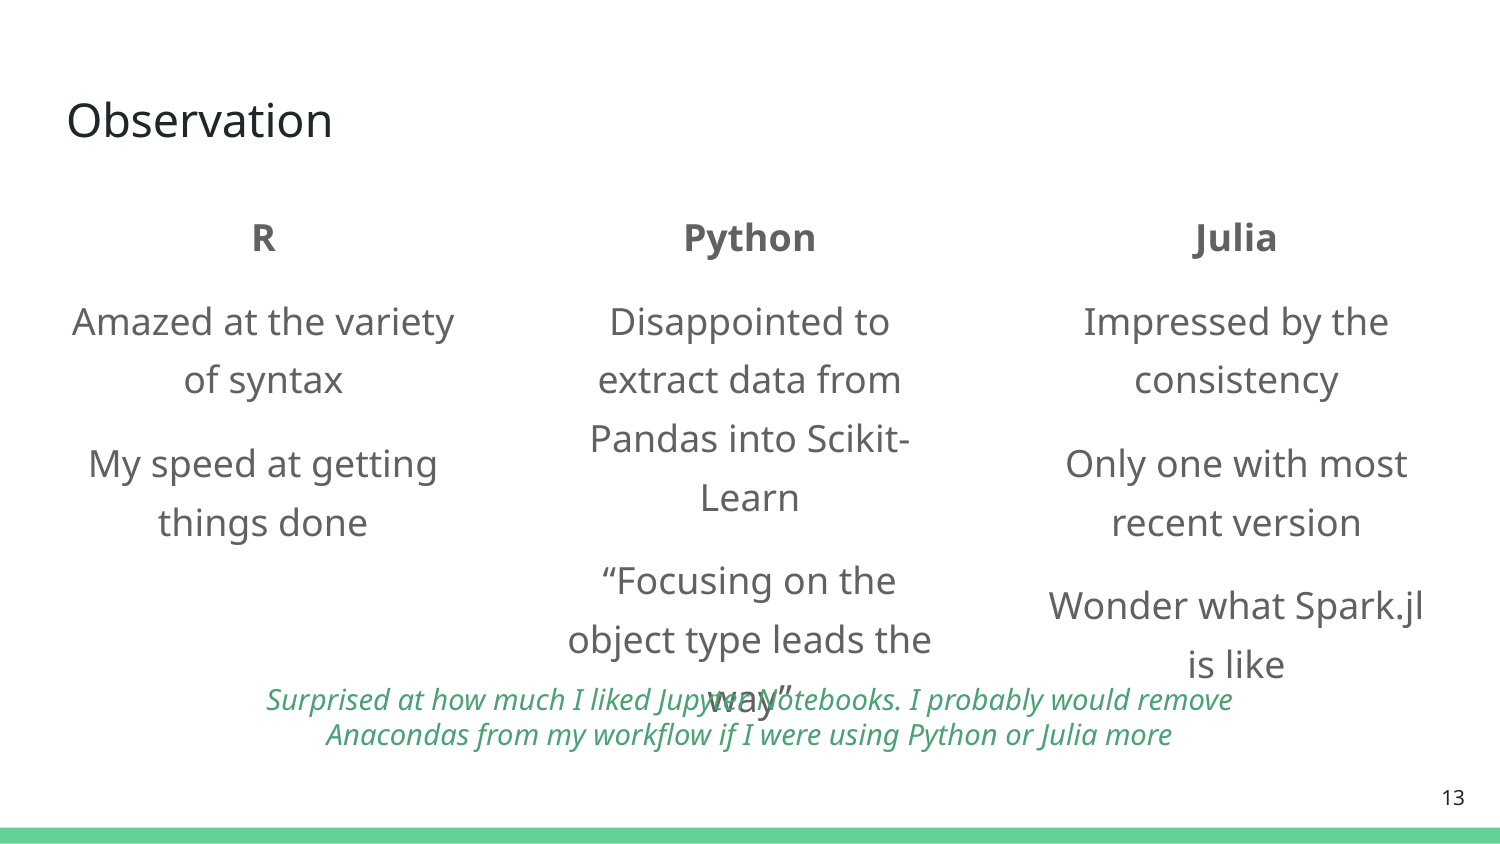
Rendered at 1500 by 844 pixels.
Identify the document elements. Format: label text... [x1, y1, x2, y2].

slide_number <number> [1389, 764, 1480, 830]
text_box Surprised at how much I liked Jupyter Notebooks. I probably would remove Anacondas from my workflow if I were using Python or Julia more [203, 666, 1296, 767]
list Python Disappointed to extract data from Pandas into Scikit-Learn “Focusing on the object type leads the way” [530, 189, 970, 666]
list R Amazed at the variety of syntax My speed at getting things done [43, 189, 484, 750]
title Observation [51, 72, 1449, 167]
list Julia Impressed by the consistency Only one with most recent version Wonder what Spark.jl is like [1016, 189, 1457, 750]
